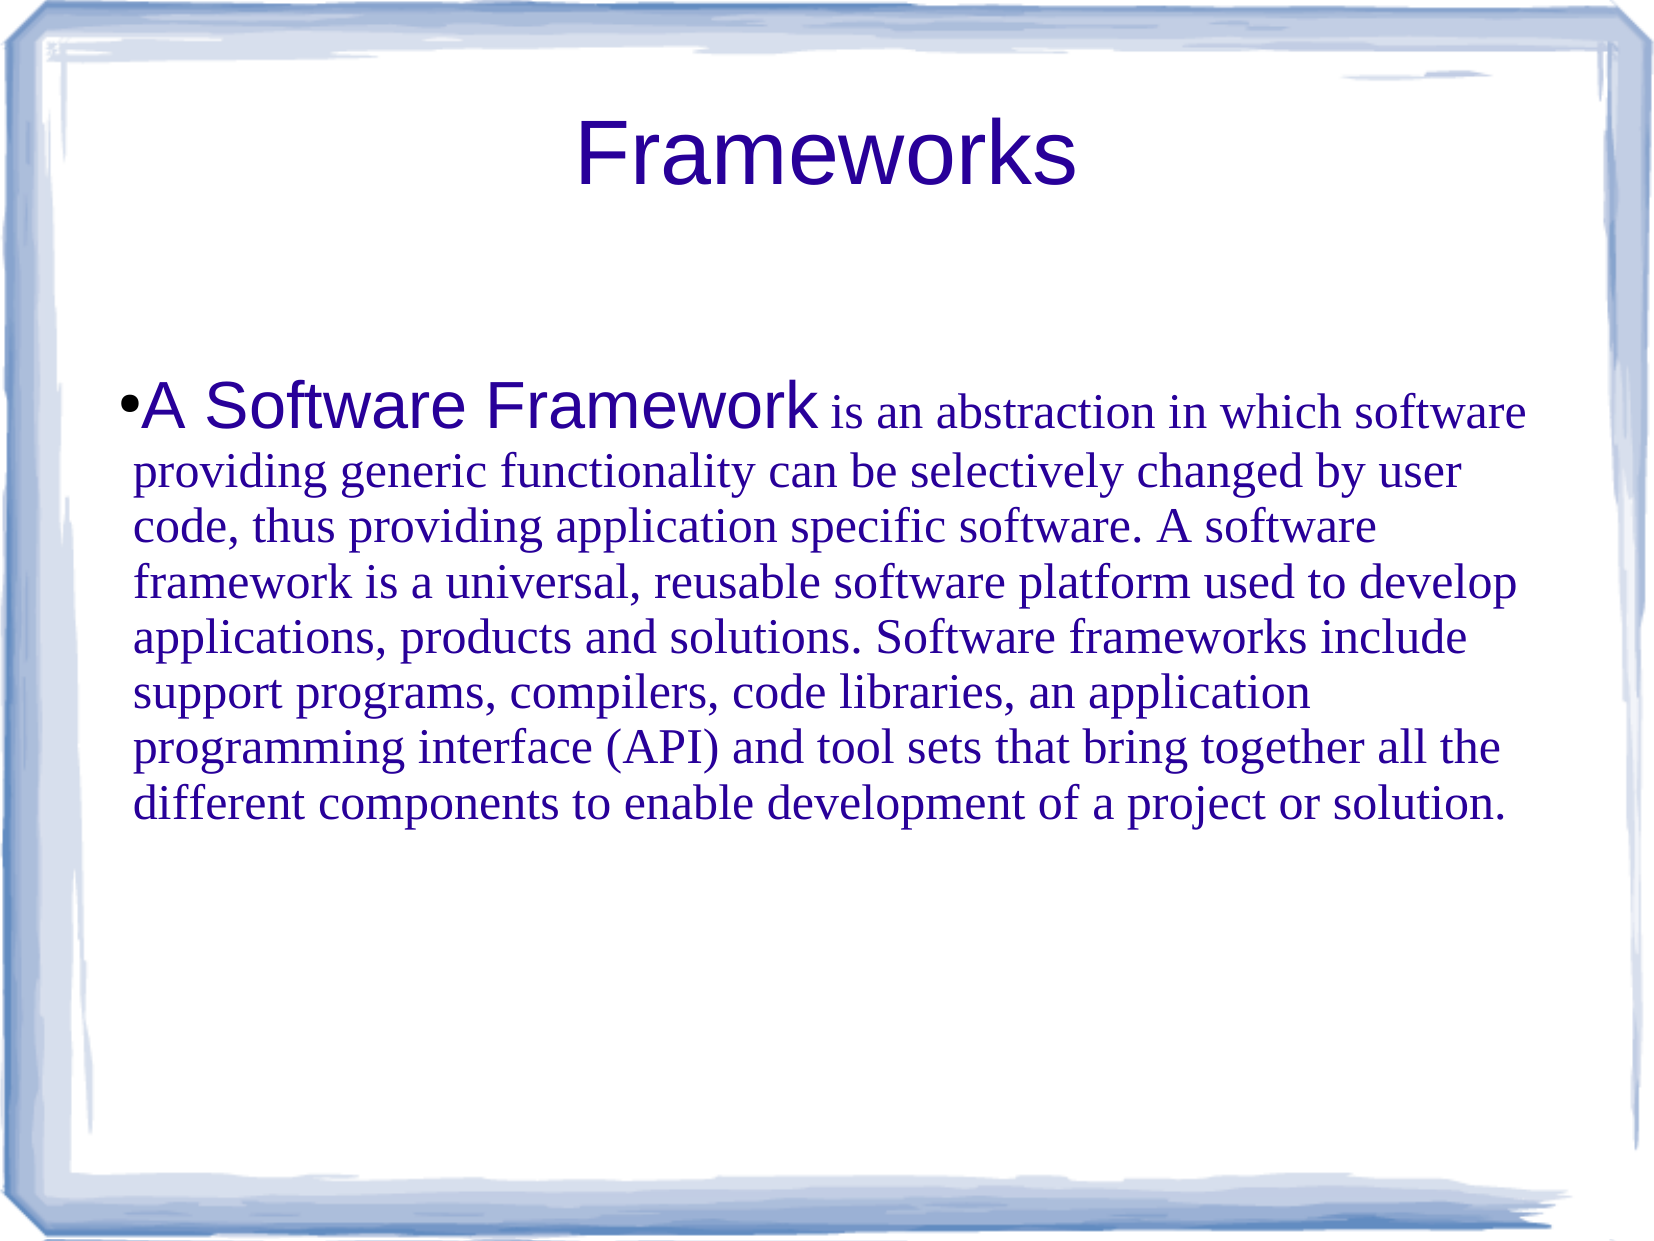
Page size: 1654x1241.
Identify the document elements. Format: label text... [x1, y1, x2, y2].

subtitle A Software Framework is an abstraction in which software providing generic functionality can be selectively changed by user code, thus providing application specific software. A software framework is a universal, reusable software platform used to develop applications, products and solutions. Software frameworks include support programs, compilers, code libraries, an application programming interface (API) and tool sets that bring together all the different components to enable development of a project or solution. [118, 324, 1571, 1004]
picture [0, 0, 1654, 1241]
title Frameworks [82, 49, 1571, 257]
